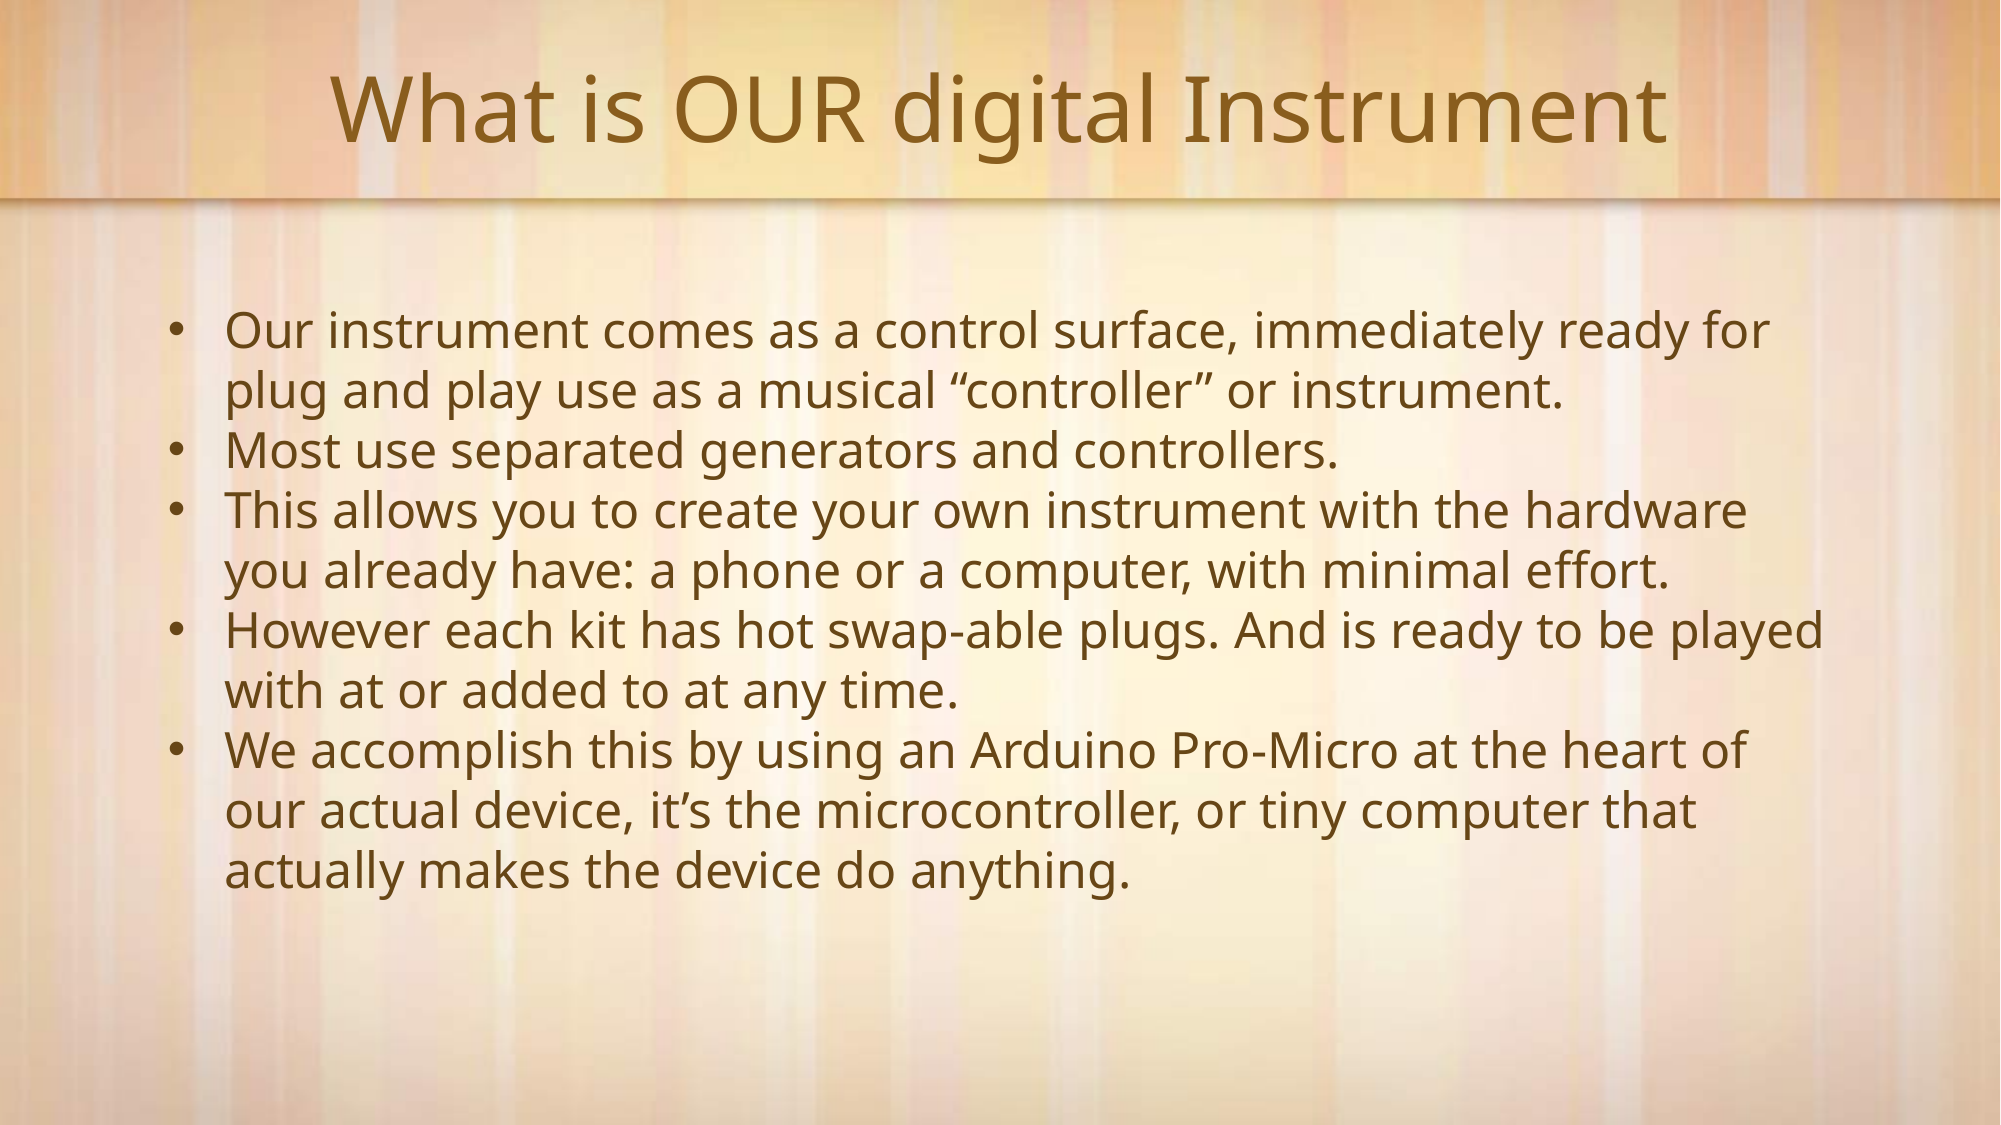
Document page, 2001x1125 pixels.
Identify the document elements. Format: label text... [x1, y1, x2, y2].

title What is OUR digital Instrument [151, 19, 1849, 192]
list Our instrument comes as a control surface, immediately ready for plug and play use as a musical “controller” or instrument. Most use separated generators and controllers. This allows you to create your own instrument with the hardware you already have: a phone or a computer, with minimal effort. However each kit has hot swap-able plugs. And is ready to be played with at or added to at any time. We accomplish this by using an Arduino Pro-Micro at the heart of our actual device, it’s the microcontroller, or tiny computer that actually makes the device do anything. [152, 290, 1848, 1000]
picture [0, 0, 2001, 1125]
